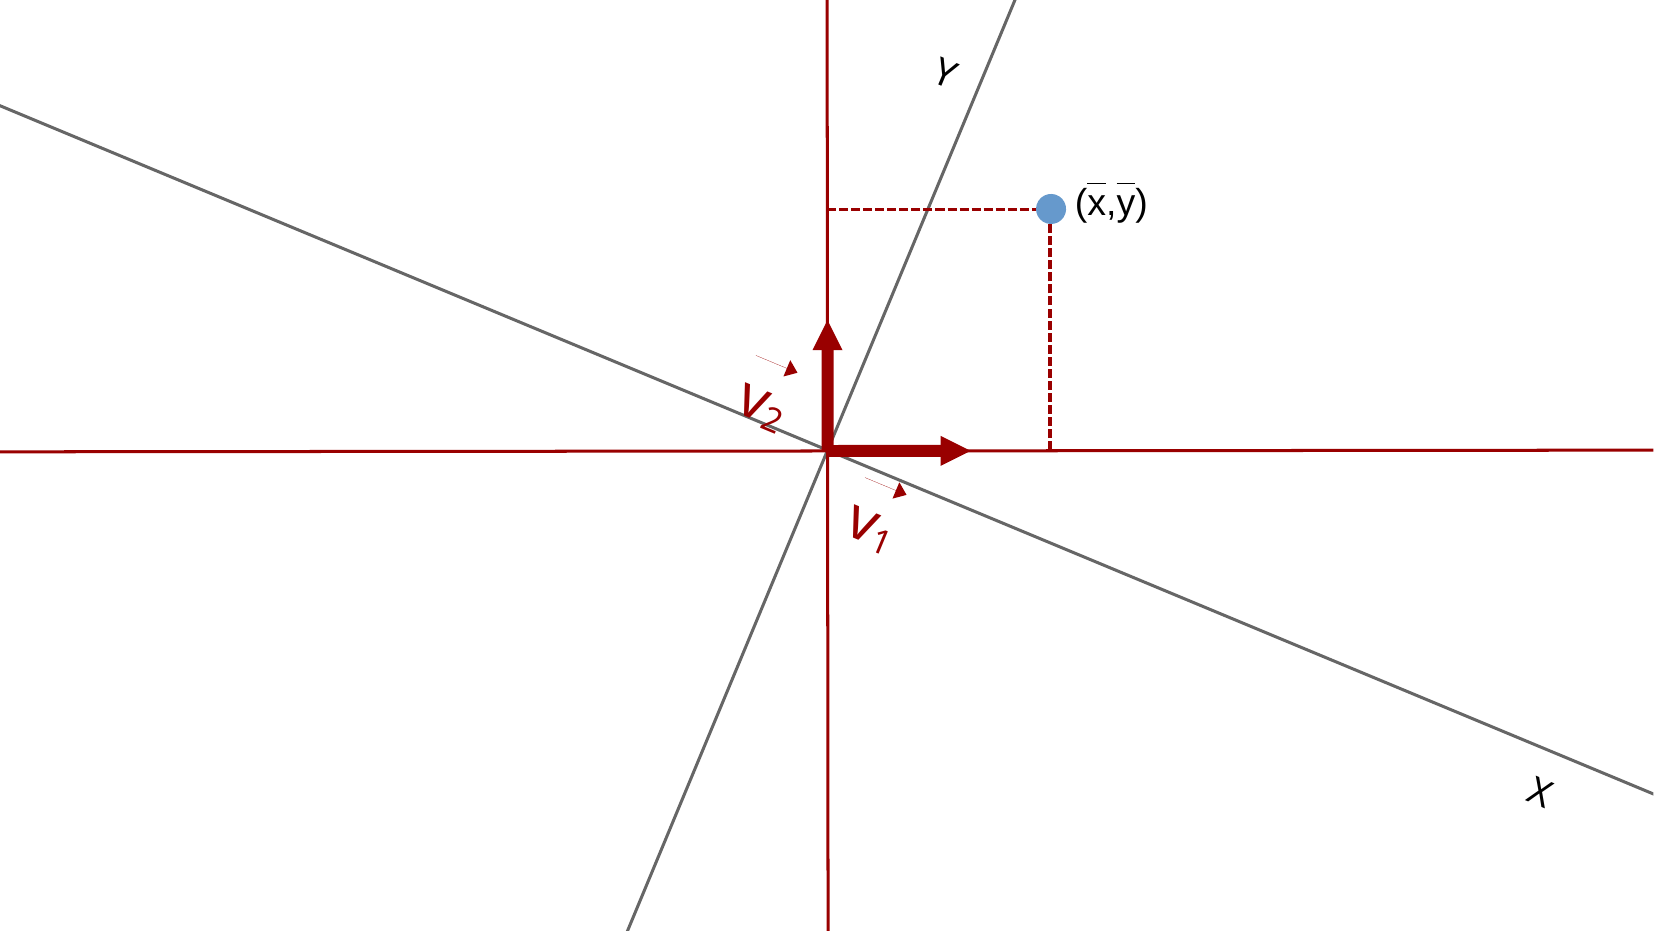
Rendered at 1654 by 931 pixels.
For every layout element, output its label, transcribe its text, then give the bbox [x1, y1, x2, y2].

text_box (x,y) [1060, 174, 1166, 231]
text_box [1036, 193, 1067, 224]
text_box Y [914, 31, 991, 104]
text_box v2 [711, 341, 824, 457]
text_box v1 [820, 463, 933, 579]
text_box X [1509, 750, 1585, 822]
